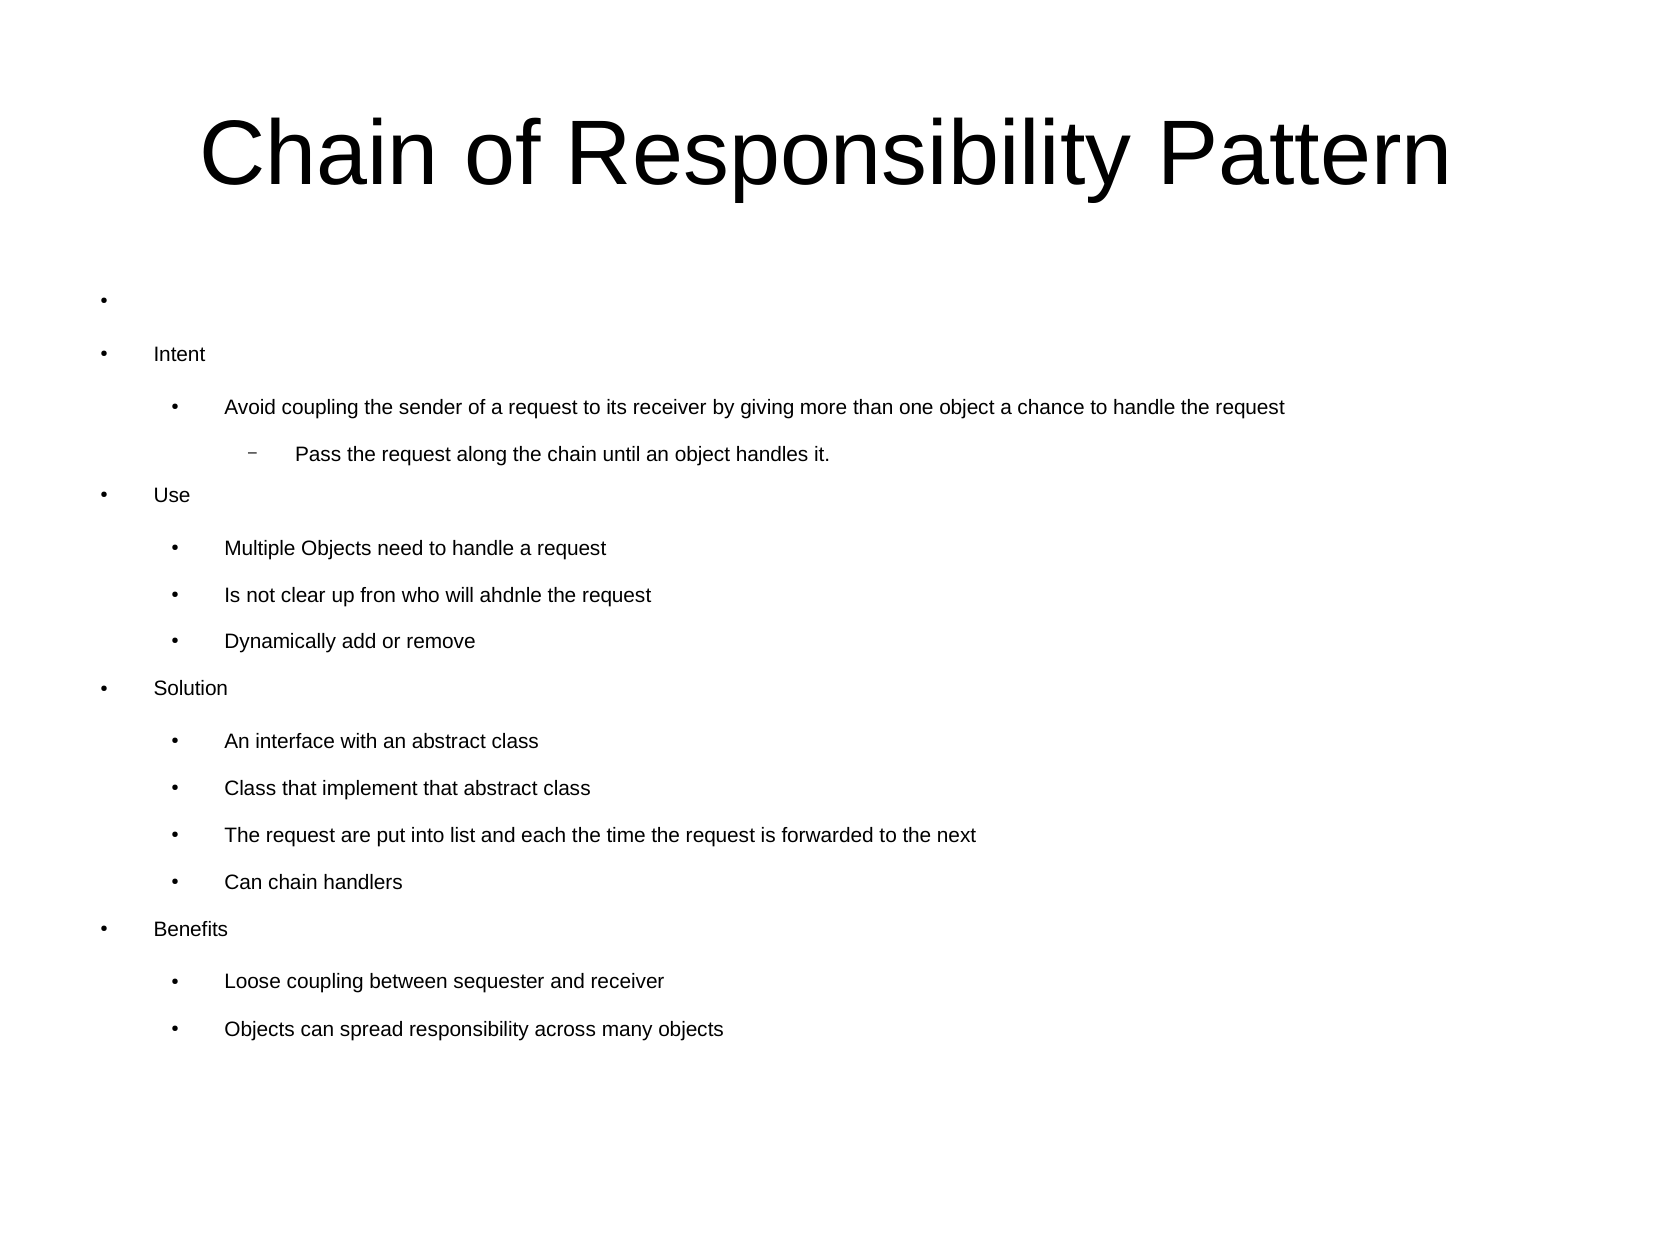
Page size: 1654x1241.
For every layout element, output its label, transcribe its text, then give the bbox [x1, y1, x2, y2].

list Intent Avoid coupling the sender of a request to its receiver by giving more than one object a chance to handle the request Pass the request along the chain until an object handles it. Use Multiple Objects need to handle a request Is not clear up fron who will ahdnle the request Dynamically add or remove Solution An interface with an abstract class Class that implement that abstract class The request are put into list and each the time the request is forwarded to the next Can chain handlers Benefits Loose coupling between sequester and receiver Objects can spread responsibility across many objects [82, 290, 1576, 1201]
title Chain of Responsibility Pattern [82, 49, 1571, 257]
